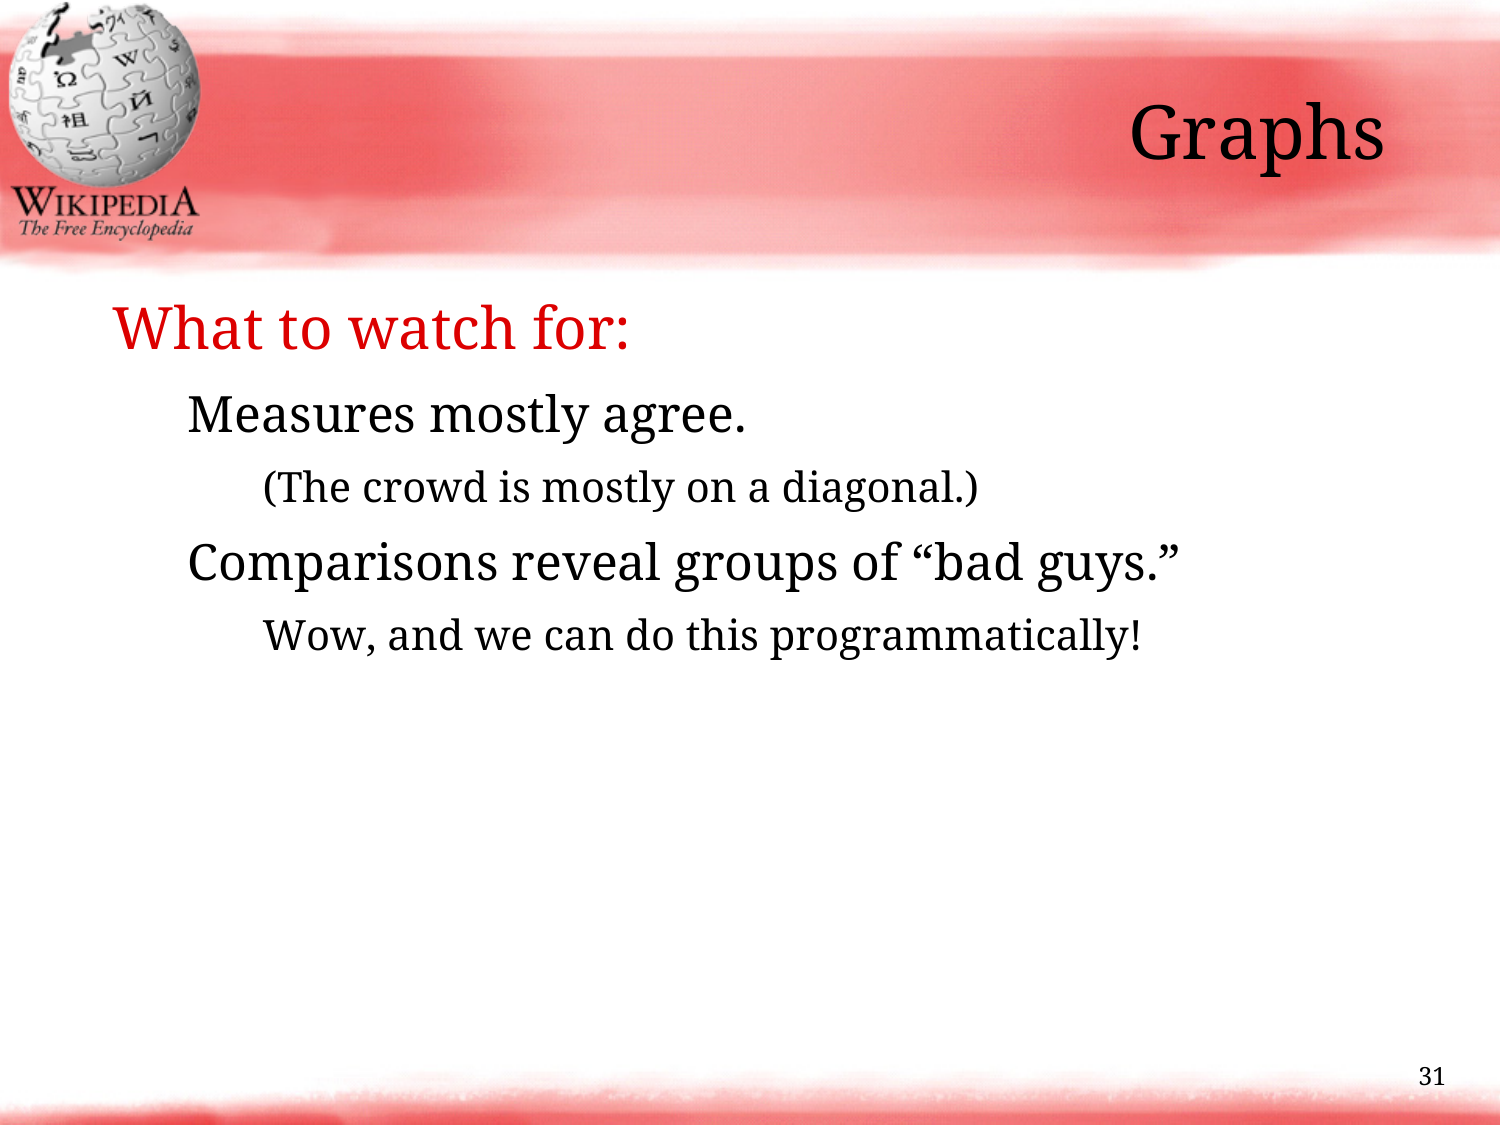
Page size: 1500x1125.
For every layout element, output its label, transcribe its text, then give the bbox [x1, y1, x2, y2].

picture [0, 0, 1500, 1125]
list What to watch for: Measures mostly agree. (The crowd is mostly on a diagonal.) Comparisons reveal groups of “bad guys.” Wow, and we can do this programmatically! [112, 287, 1387, 1035]
title Graphs [112, 44, 1387, 217]
